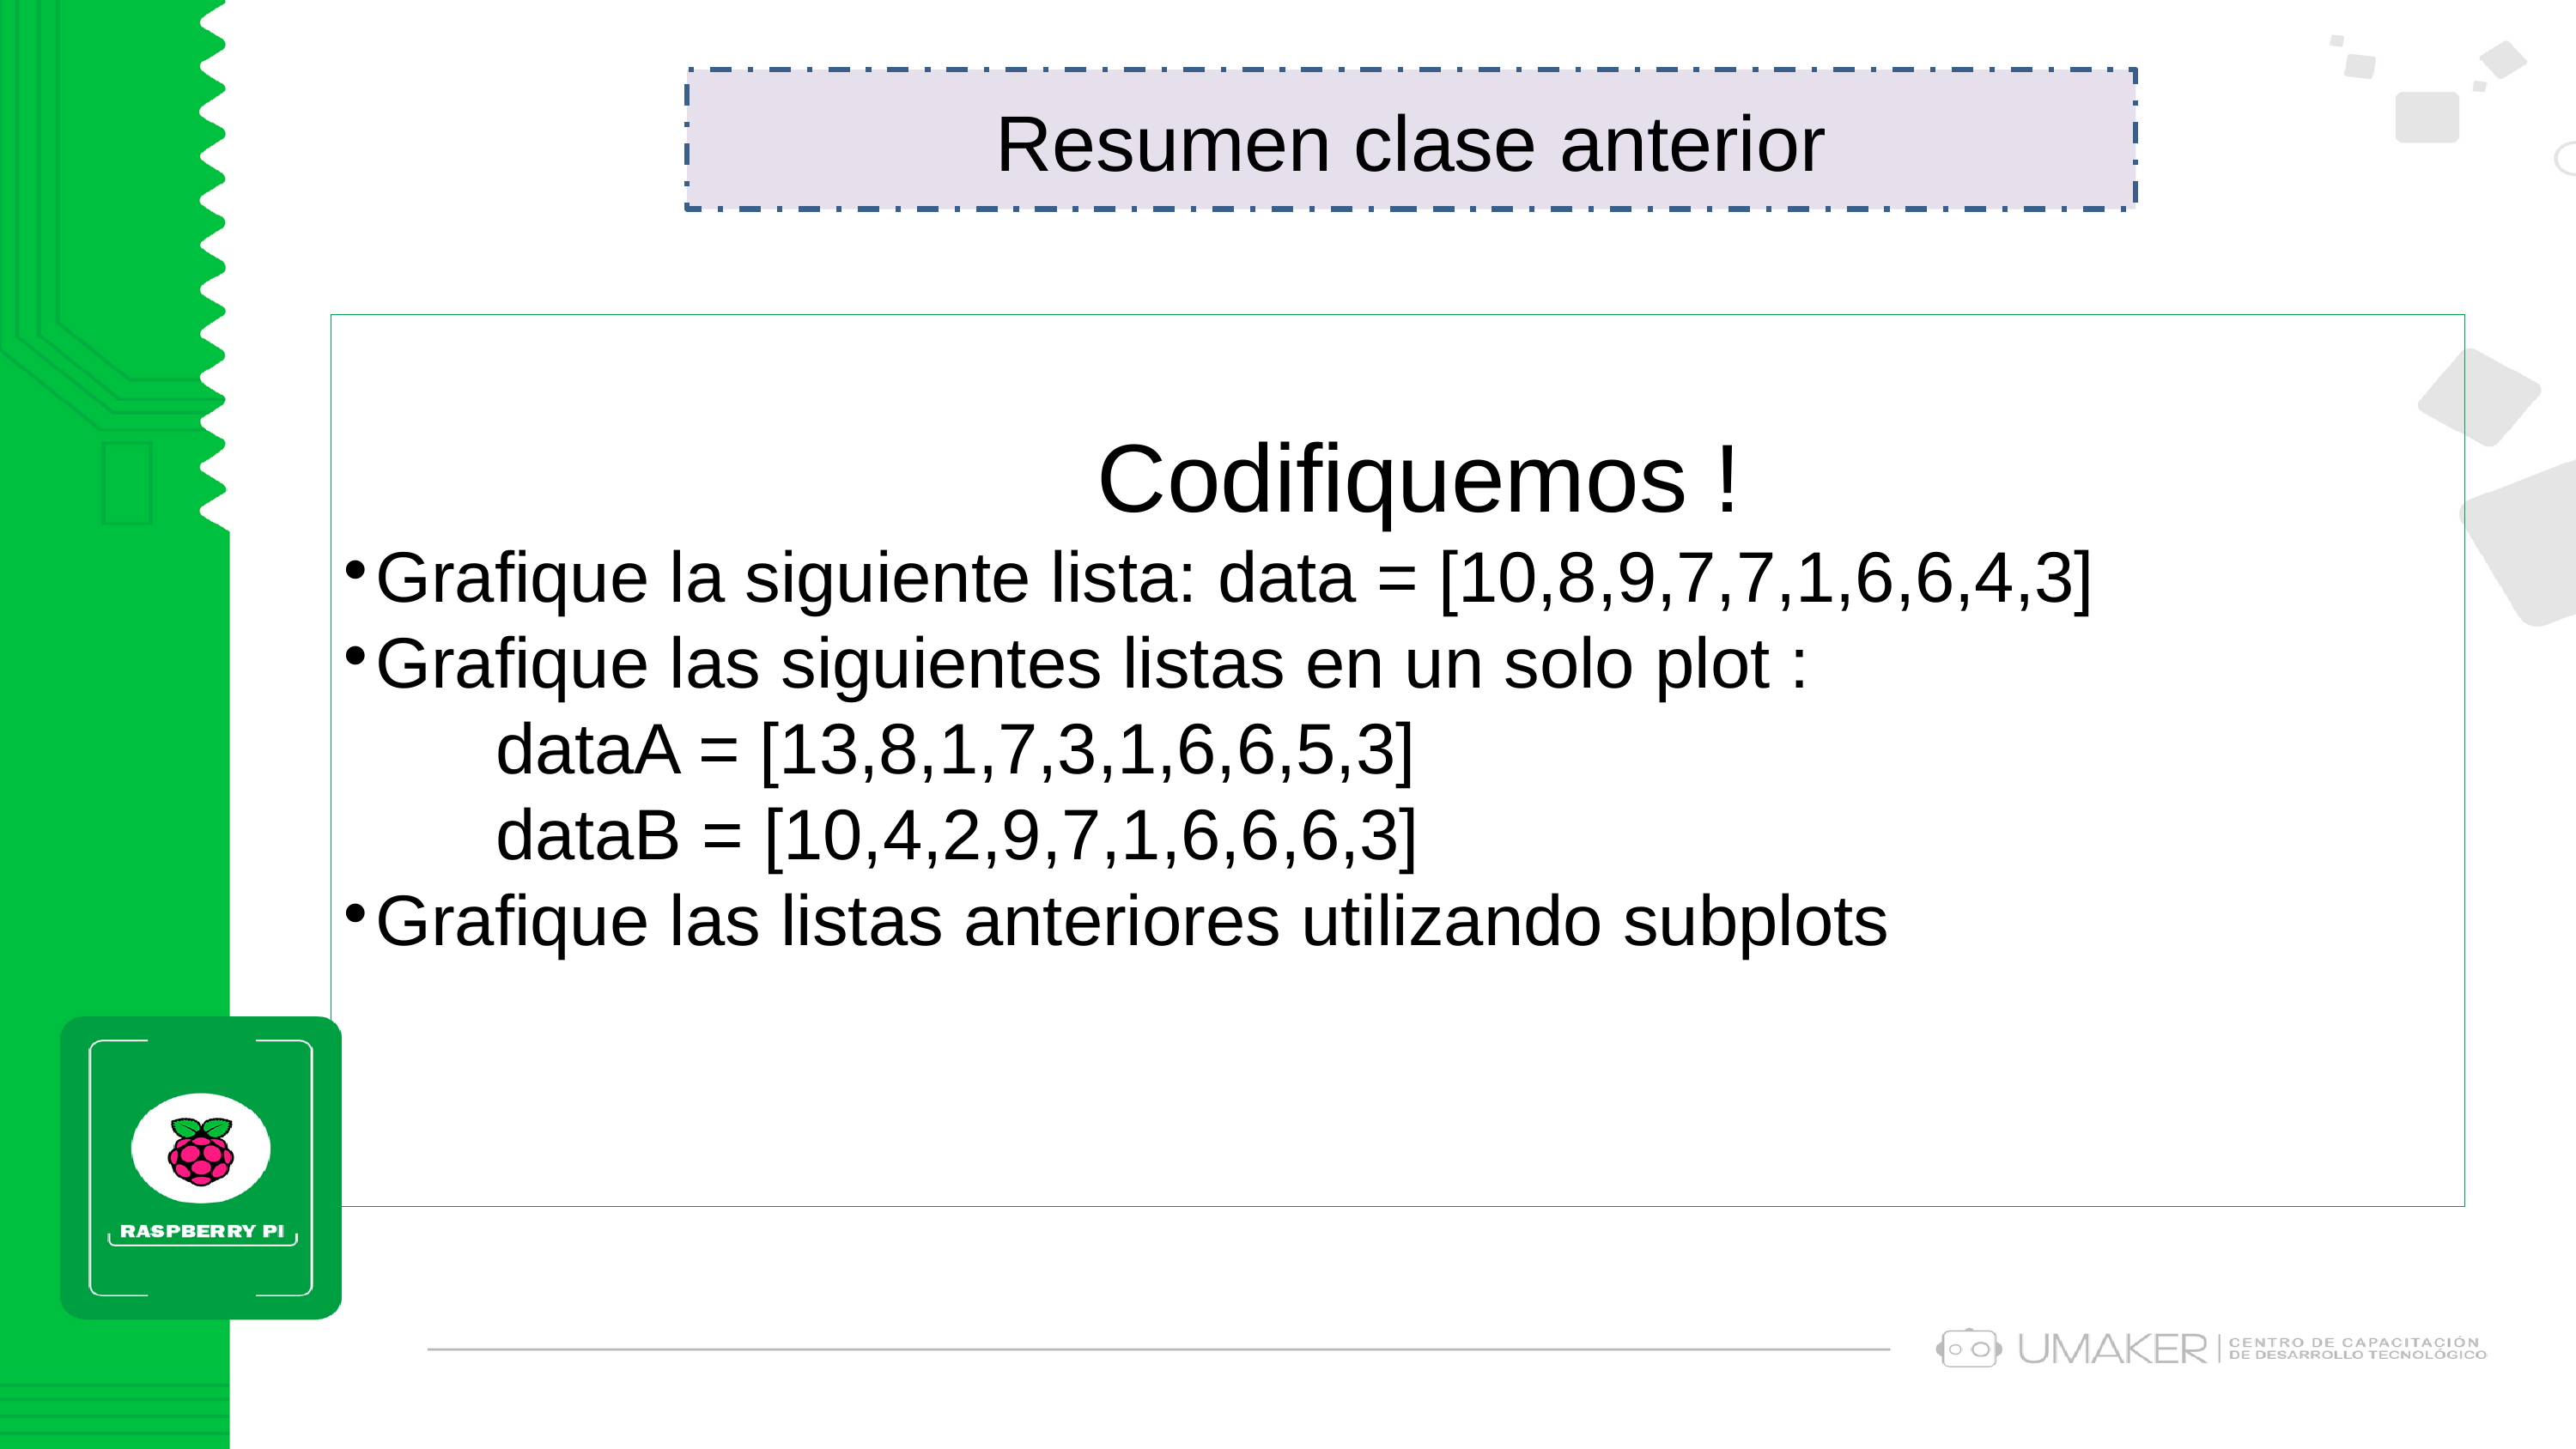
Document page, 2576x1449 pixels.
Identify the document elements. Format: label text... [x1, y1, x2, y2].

text_box Resumen clase anterior [687, 70, 2136, 209]
picture [0, 0, 2576, 1449]
text_box Codifiquemos ! Grafique la siguiente lista: data = [10,8,9,7,7,1,6,6,4,3] Grafique las siguientes listas en un solo plot : dataA = [13,8,1,7,3,1,6,6,5,3] dataB = [10,4,2,9,7,1,6,6,6,3] Grafique las listas anteriores utilizando subplots [331, 314, 2465, 1207]
